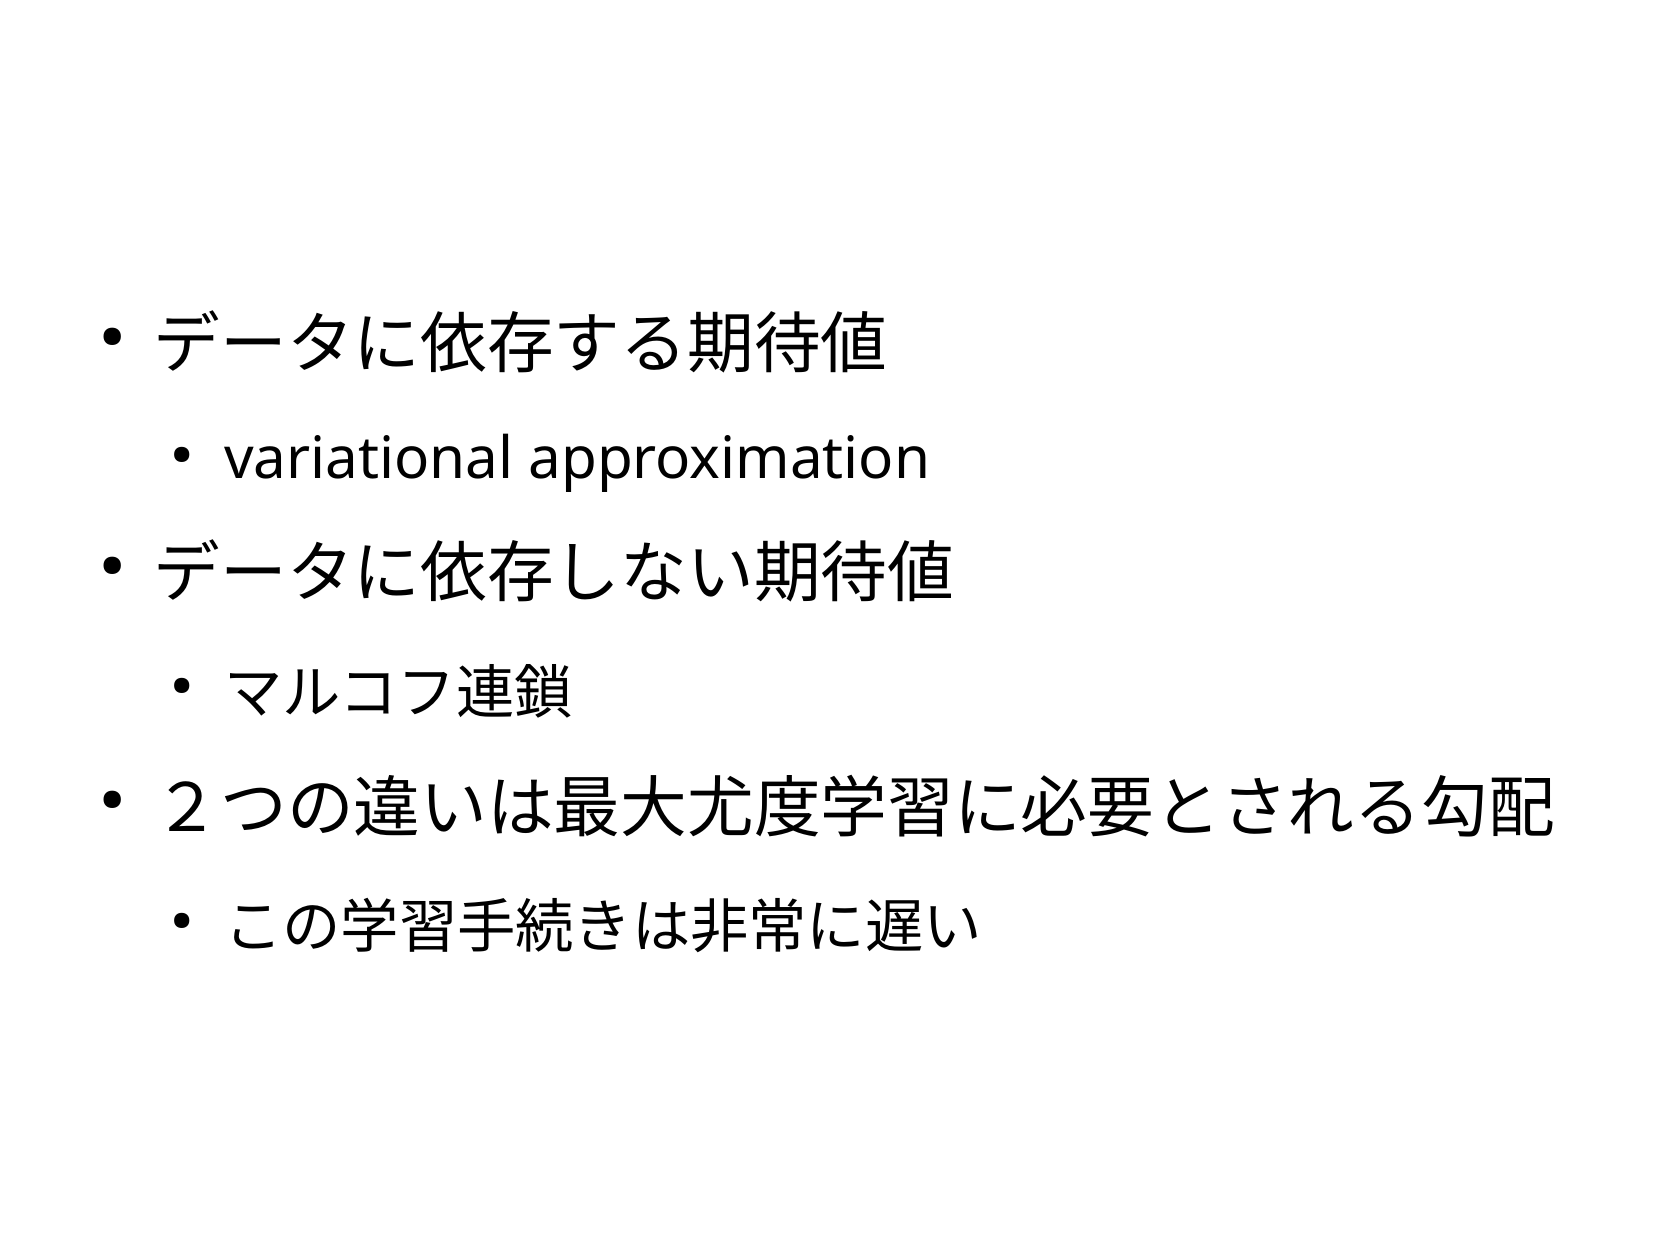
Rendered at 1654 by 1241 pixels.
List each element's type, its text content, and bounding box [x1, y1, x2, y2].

list データに依存する期待値 variational approximation データに依存しない期待値 マルコフ連鎖 ２つの違いは最大尤度学習に必要とされる勾配 この学習手続きは非常に遅い [82, 290, 1571, 1109]
